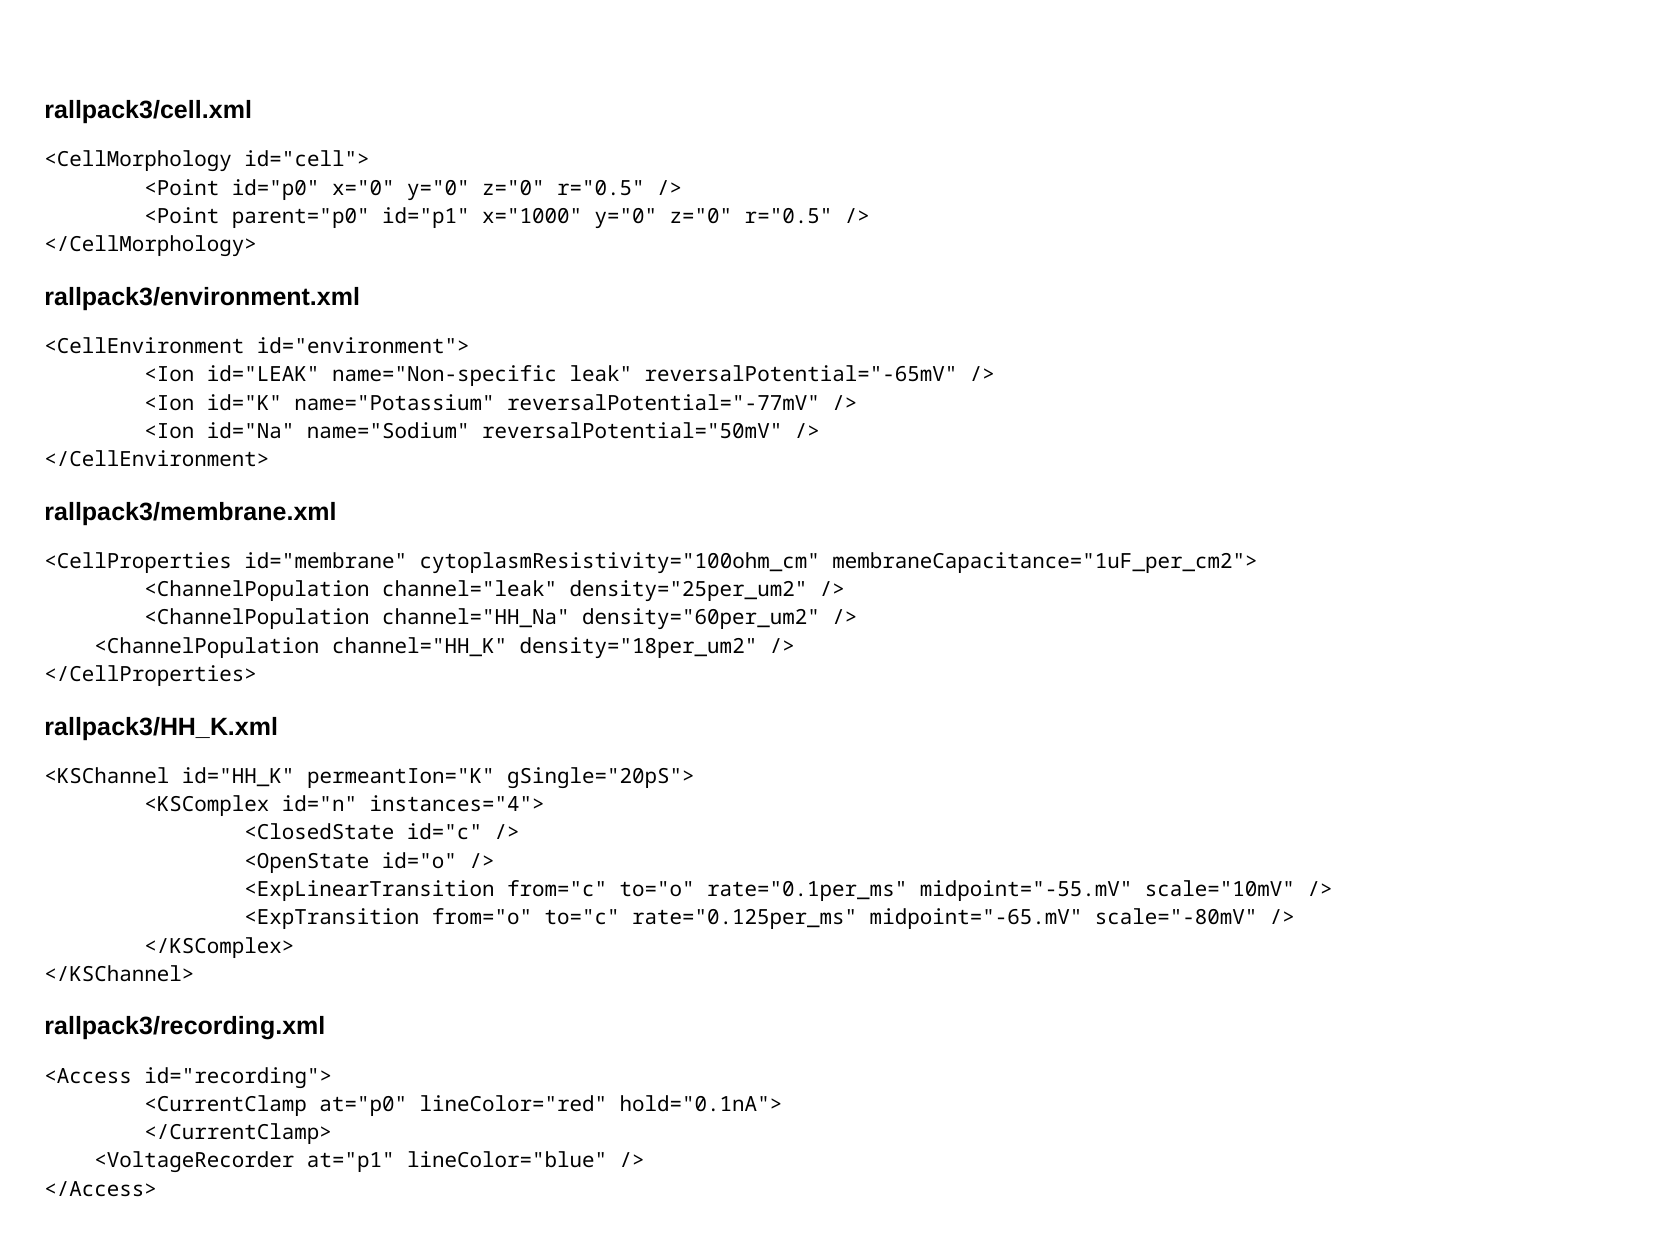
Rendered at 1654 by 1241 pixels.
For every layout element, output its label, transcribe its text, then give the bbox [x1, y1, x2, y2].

text_box rallpack3/cell.xml <CellMorphology id="cell"> <Point id="p0" x="0" y="0" z="0" r="0.5" /> <Point parent="p0" id="p1" x="1000" y="0" z="0" r="0.5" /> </CellMorphology> rallpack3/environment.xml <CellEnvironment id="environment"> <Ion id="LEAK" name="Non-specific leak" reversalPotential="-65mV" /> <Ion id="K" name="Potassium" reversalPotential="-77mV" /> <Ion id="Na" name="Sodium" reversalPotential="50mV" /> </CellEnvironment> rallpack3/membrane.xml <CellProperties id="membrane" cytoplasmResistivity="100ohm_cm" membraneCapacitance="1uF_per_cm2"> <ChannelPopulation channel="leak" density="25per_um2" /> <ChannelPopulation channel="HH_Na" density="60per_um2" /> <ChannelPopulation channel="HH_K" density="18per_um2" /> </CellProperties> rallpack3/HH_K.xml <KSChannel id="HH_K" permeantIon="K" gSingle="20pS"> <KSComplex id="n" instances="4"> <ClosedState id="c" /> <OpenState id="o" /> <ExpLinearTransition from="c" to="o" rate="0.1per_ms" midpoint="-55.mV" scale="10mV" /> <ExpTransition from="o" to="c" rate="0.125per_ms" midpoint="-65.mV" scale="-80mV" /> </KSComplex> </KSChannel> rallpack3/recording.xml <Access id="recording"> <CurrentClamp at="p0" lineColor="red" hold="0.1nA"> </CurrentClamp> <VoltageRecorder at="p1" lineColor="blue" /> </Access> [29, 88, 1520, 1123]
